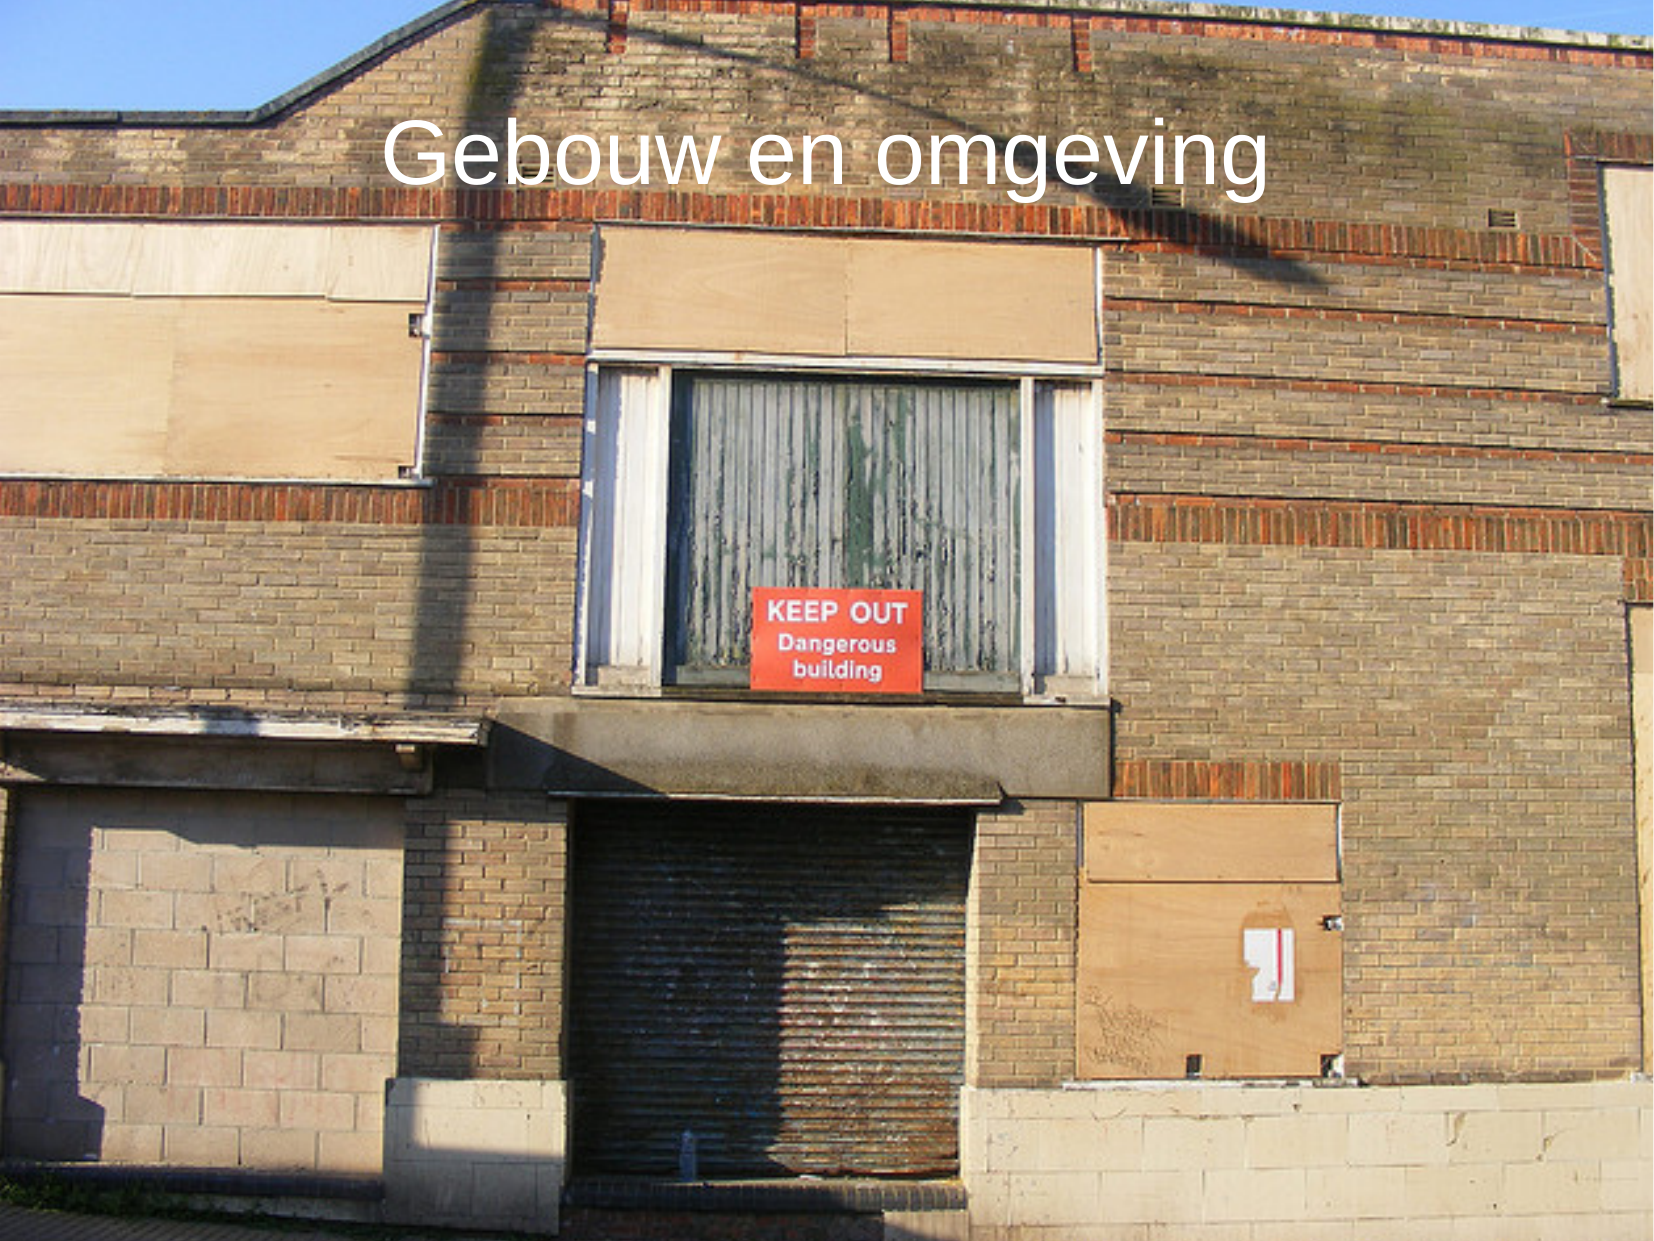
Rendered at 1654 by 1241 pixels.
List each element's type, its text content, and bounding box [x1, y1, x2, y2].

picture [0, 0, 1654, 1241]
title Gebouw en omgeving [82, 49, 1571, 257]
